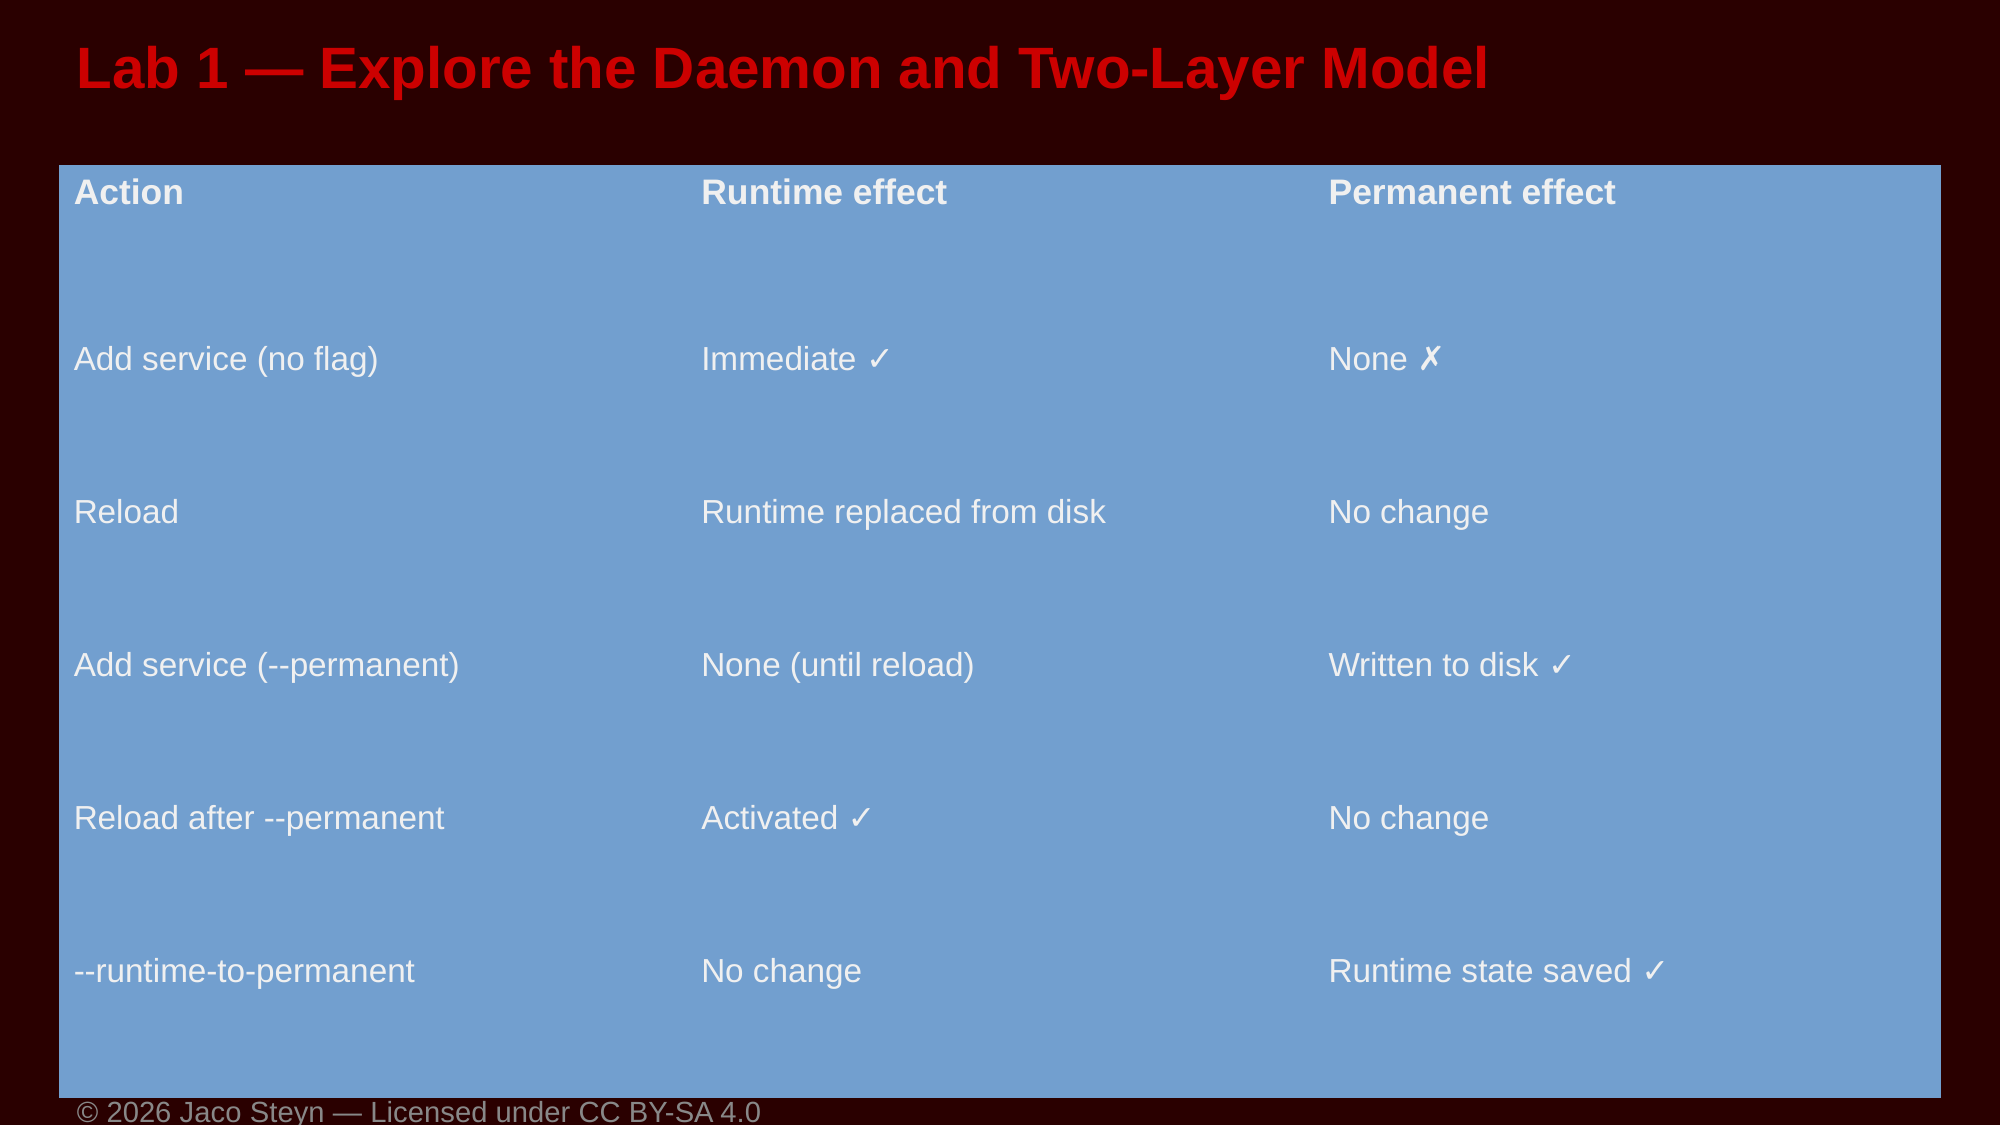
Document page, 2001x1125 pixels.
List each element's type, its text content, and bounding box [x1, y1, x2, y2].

table_cell No change [686, 945, 1314, 1083]
table_header Runtime effect [686, 165, 1314, 333]
table_header Action [59, 165, 686, 333]
table_cell Add service (--permanent) [59, 639, 686, 792]
text_box Lab 1 — Explore the Daemon and Two-Layer Model [59, 23, 1942, 142]
table_cell No change [1314, 792, 1941, 945]
table_cell Runtime state saved ✓ [1314, 945, 1941, 1083]
table_cell None (until reload) [686, 639, 1314, 792]
table_cell Immediate ✓ [686, 333, 1314, 486]
table_cell No change [1314, 486, 1941, 639]
table_cell Reload [59, 486, 686, 639]
table_cell Add service (no flag) [59, 333, 686, 486]
table_cell None ✗ [1314, 333, 1941, 486]
table_header Permanent effect [1314, 165, 1941, 333]
text_box © 2026 Jaco Steyn — Licensed under CC BY-SA 4.0 [59, 1083, 1942, 1120]
table_cell Written to disk ✓ [1314, 639, 1941, 792]
table_cell Activated ✓ [686, 792, 1314, 945]
table_cell --runtime-to-permanent [59, 945, 686, 1083]
table_cell Reload after --permanent [59, 792, 686, 945]
table_cell Runtime replaced from disk [686, 486, 1314, 639]
